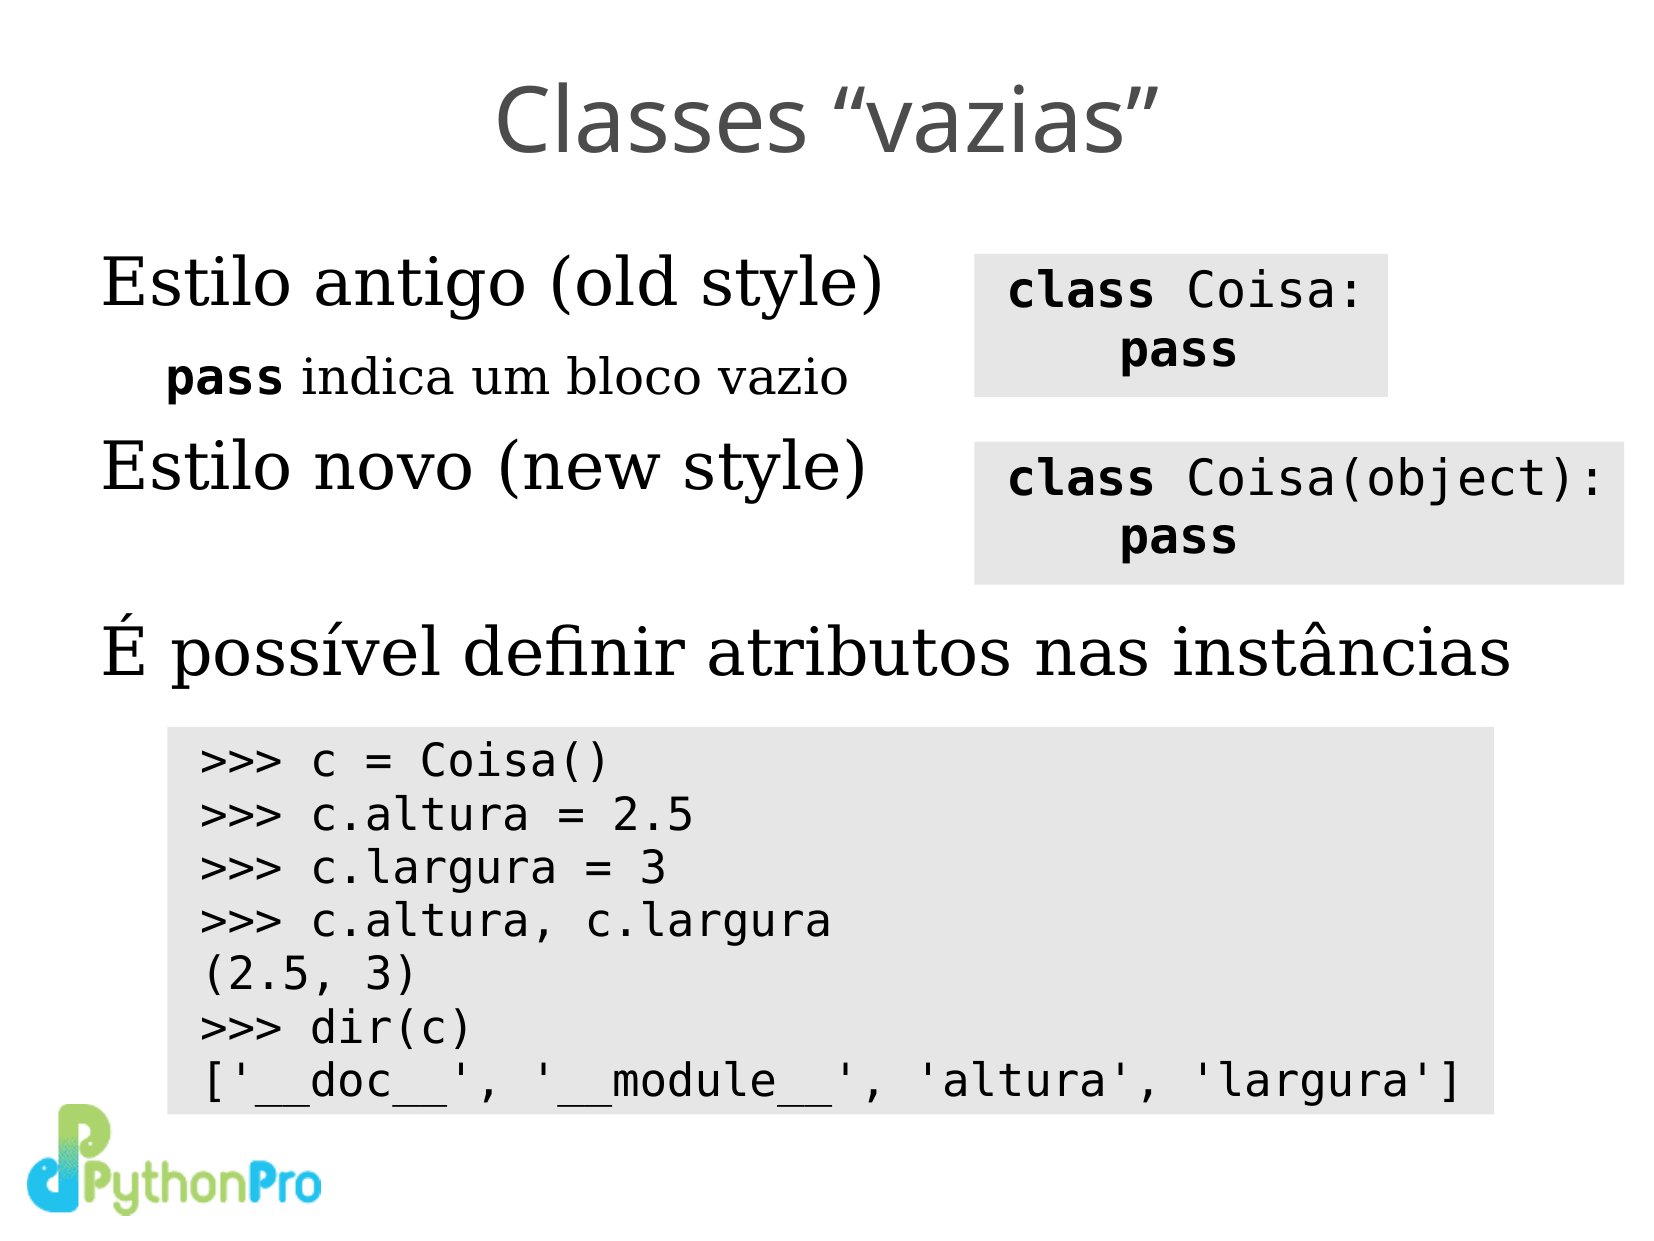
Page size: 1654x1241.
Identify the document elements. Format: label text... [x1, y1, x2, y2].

title Classes “vazias” [82, 13, 1571, 222]
picture [27, 1104, 321, 1216]
list Estilo antigo (old style) Estilo novo (new style) É possível definir atributos nas instâncias [82, 242, 1571, 691]
text_box class Coisa: pass [974, 253, 1388, 398]
text_box >>> c = Coisa() >>> c.altura = 2.5 >>> c.largura = 3 >>> c.altura, c.largura (2.5, 3) >>> dir(c) ['__doc__', '__module__', 'altura', 'largura'] [167, 726, 1495, 1115]
list pass indica um bloco vazio [147, 347, 1004, 443]
text_box class Coisa(object): pass [974, 441, 1625, 585]
